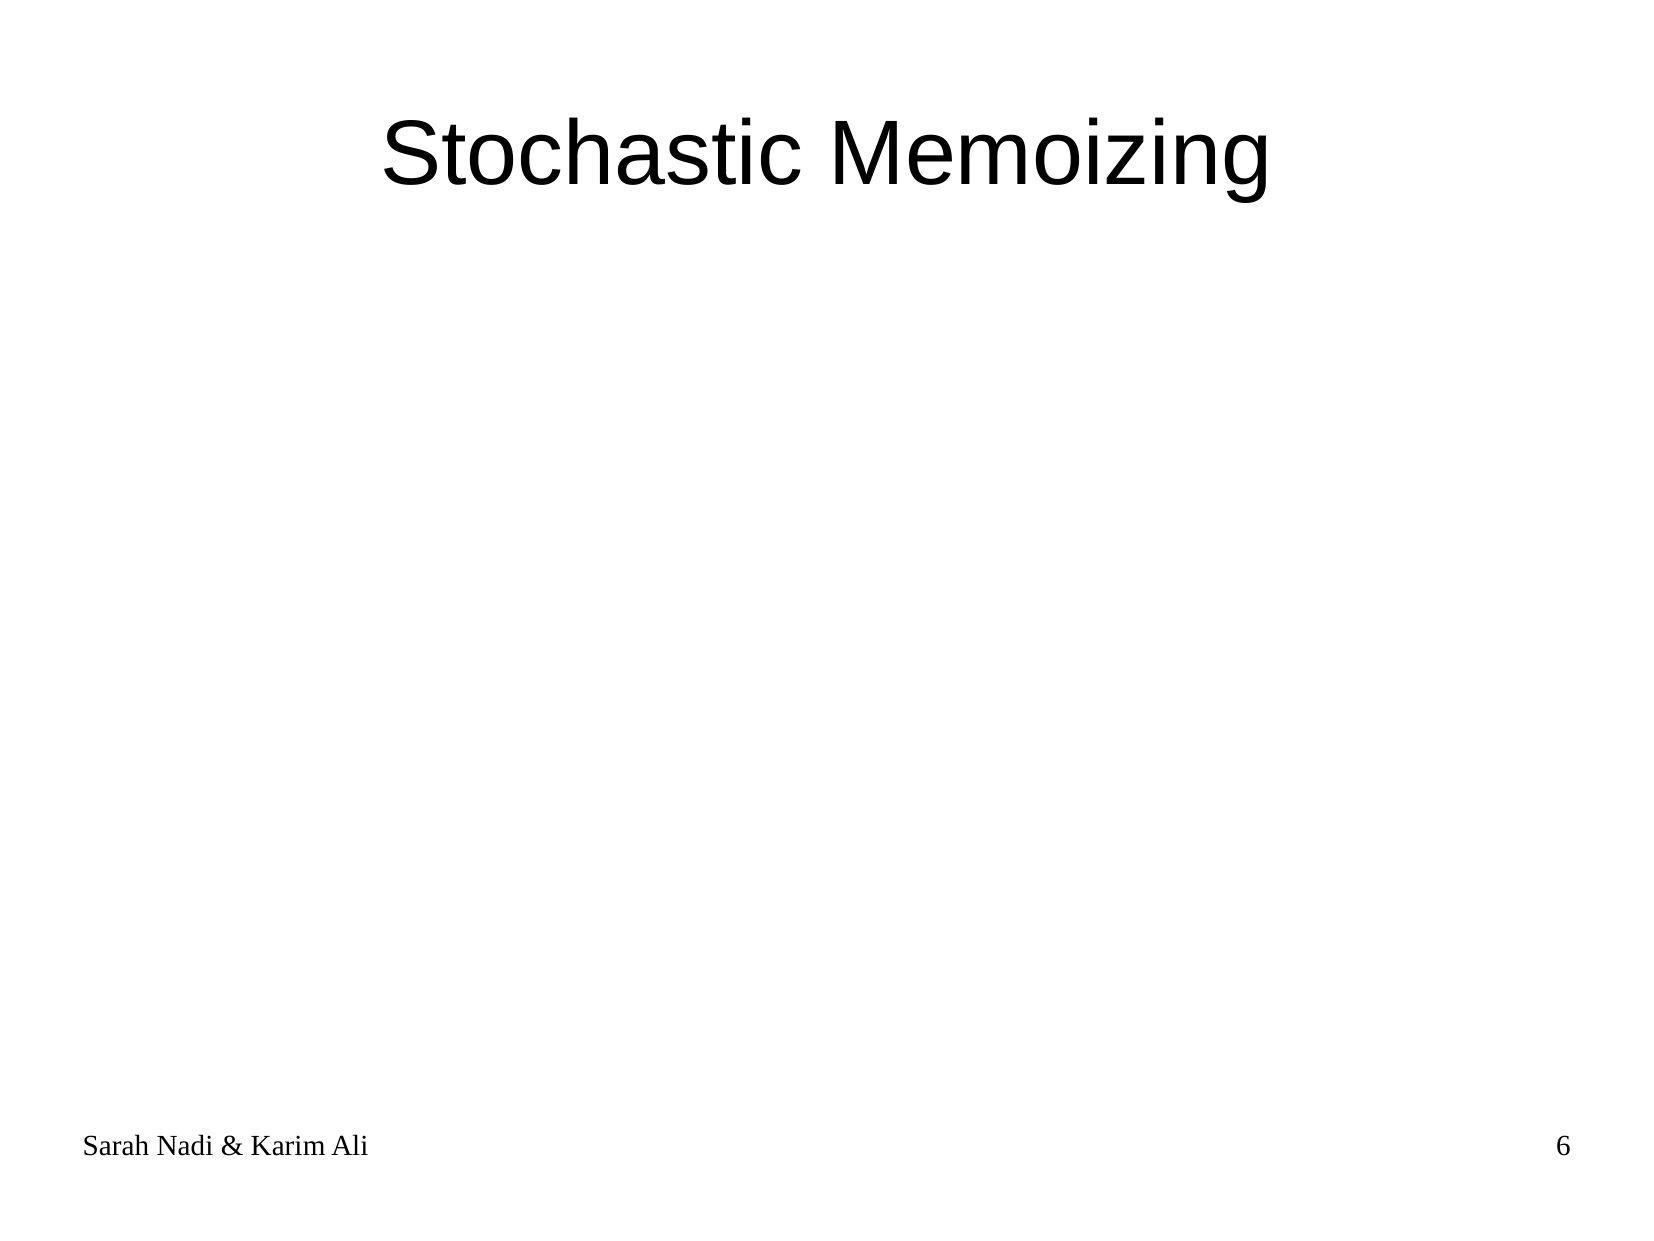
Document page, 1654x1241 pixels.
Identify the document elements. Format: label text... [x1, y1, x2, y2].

title Stochastic Memoizing [82, 49, 1571, 257]
